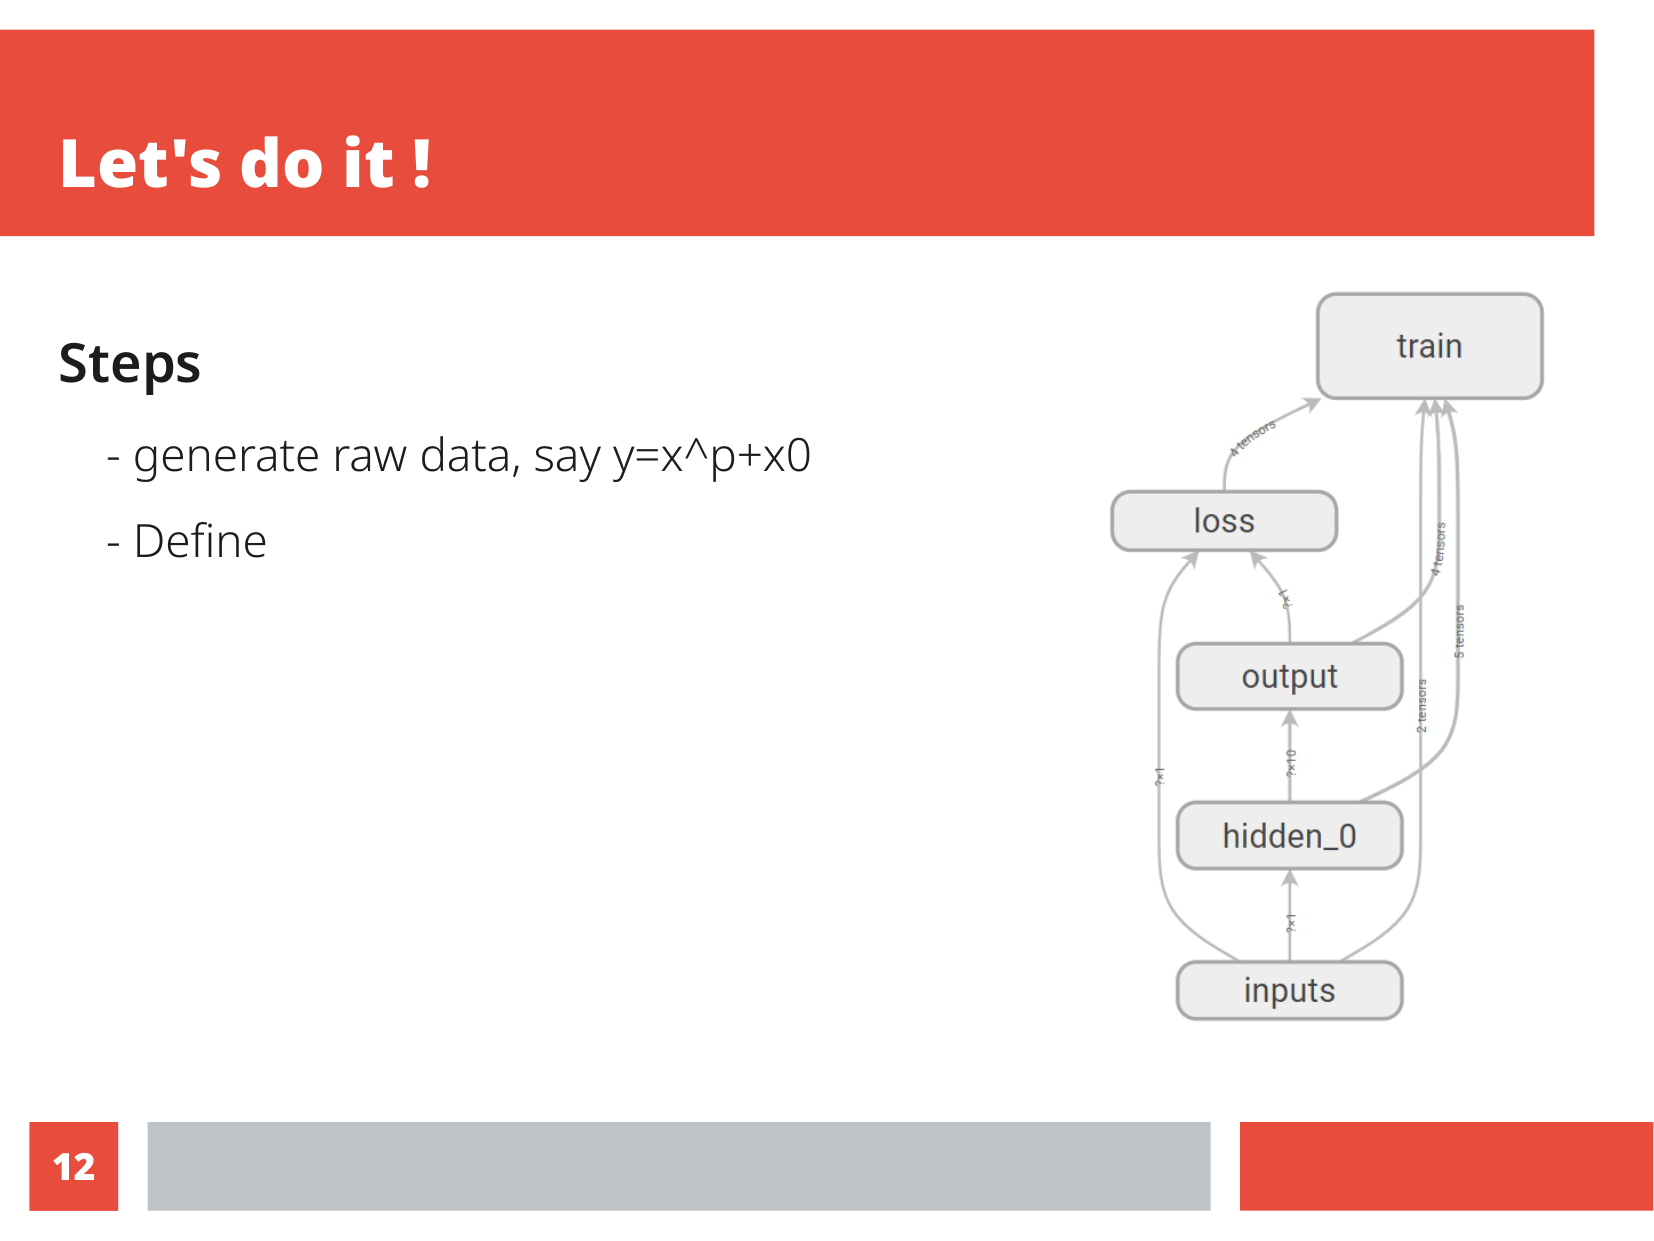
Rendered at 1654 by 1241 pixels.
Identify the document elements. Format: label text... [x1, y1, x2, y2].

title Let's do it ! [59, 59, 1595, 207]
list Steps - generate raw data, say y=x^p+x0 - Define [59, 324, 1565, 1093]
picture [1058, 264, 1610, 1090]
